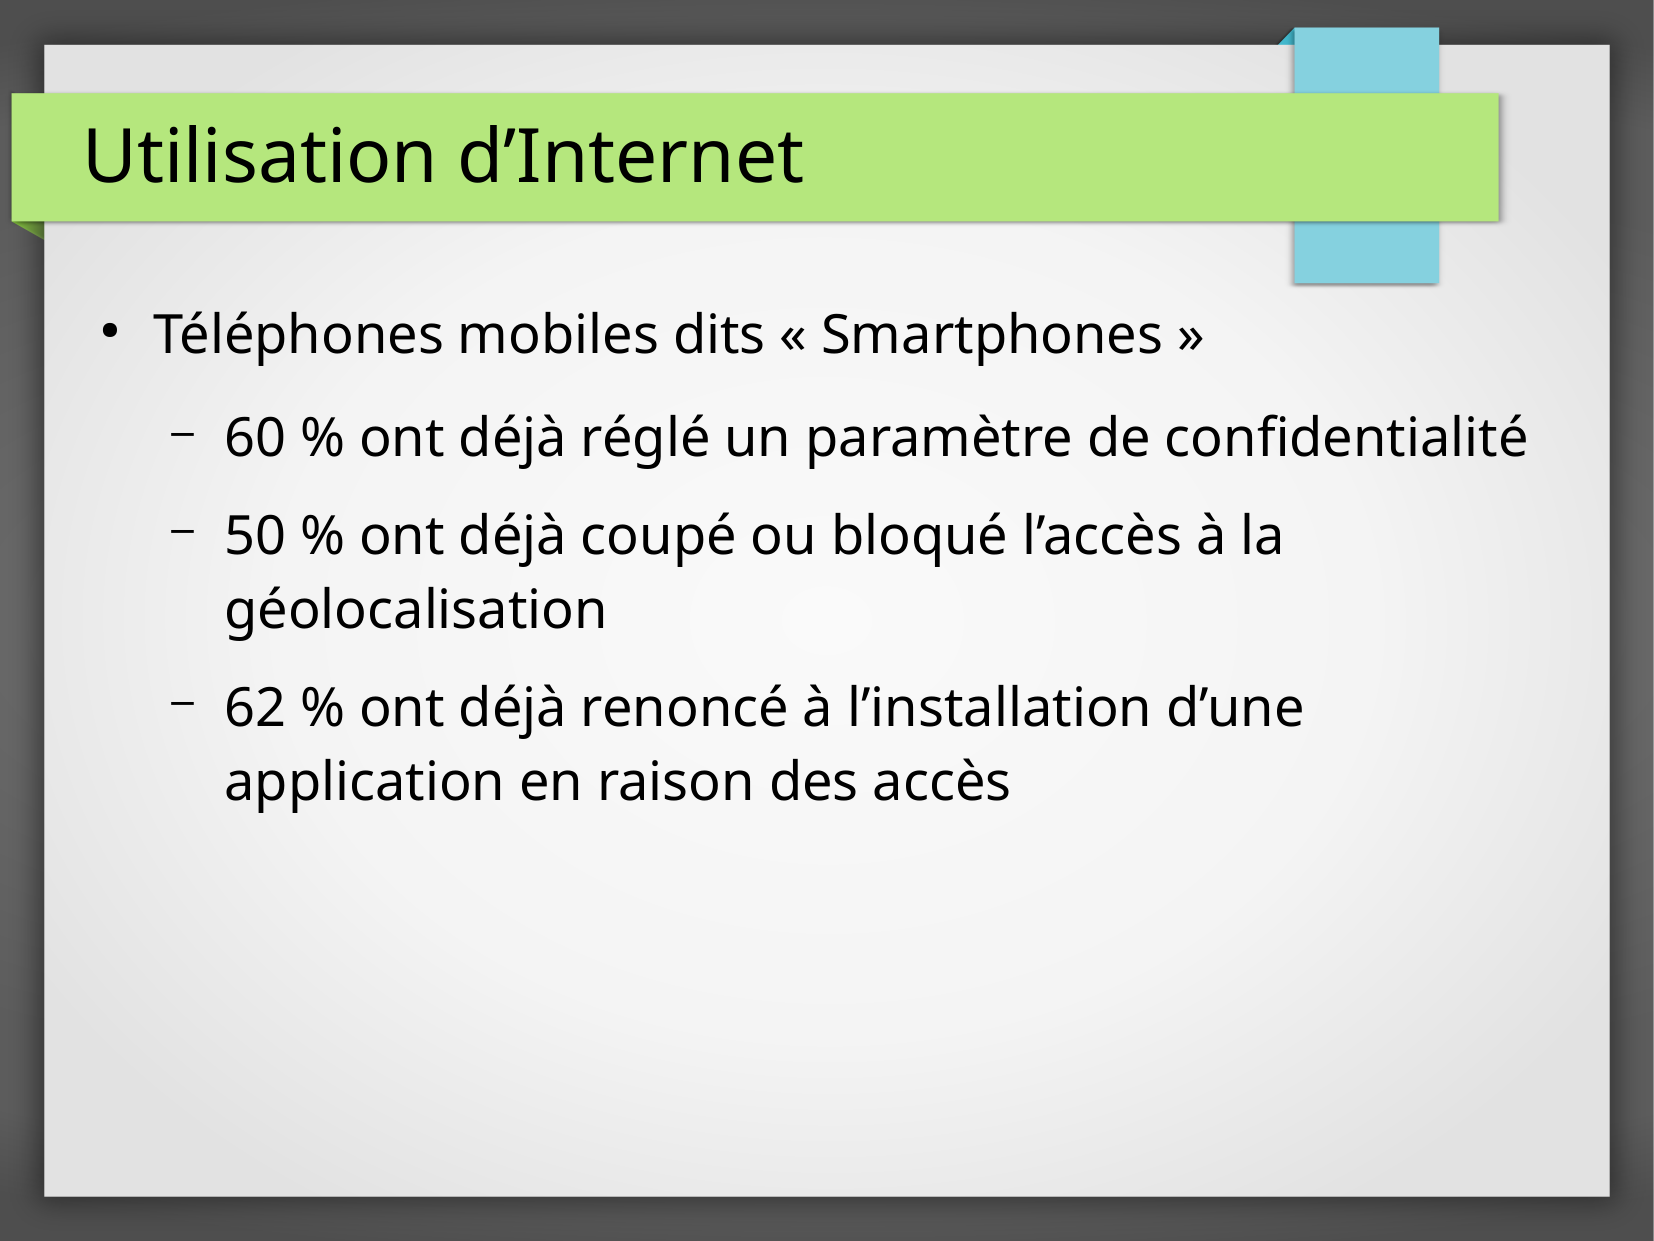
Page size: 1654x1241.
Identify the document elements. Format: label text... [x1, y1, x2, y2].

picture [0, 0, 1654, 1241]
title Utilisation d’Internet [82, 94, 1264, 213]
list Téléphones mobiles dits « Smartphones » 60 % ont déjà réglé un paramètre de confidentialité 50 % ont déjà coupé ou bloqué l’accès à la géolocalisation 62 % ont déjà renoncé à l’installation d’une application en raison des accès [82, 295, 1571, 1015]
